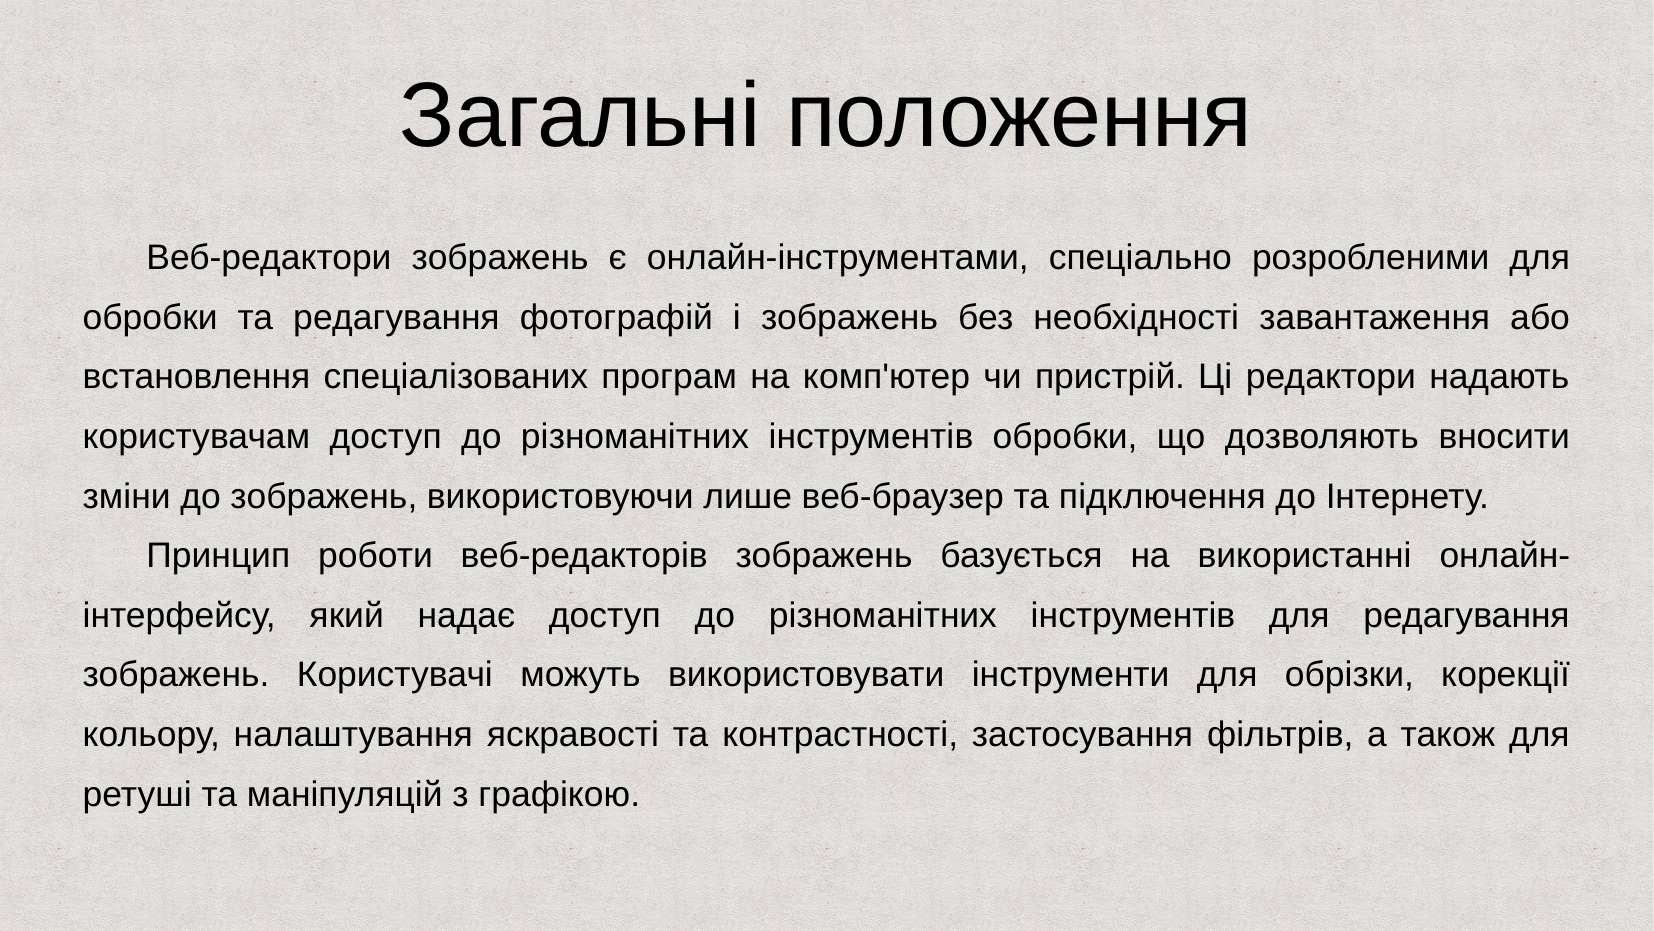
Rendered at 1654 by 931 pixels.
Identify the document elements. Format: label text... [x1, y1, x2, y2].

picture [0, 0, 1654, 931]
list Веб-редактори зображень є онлайн-інструментами, спеціально розробленими для обробки та редагування фотографій і зображень без необхідності завантаження або встановлення спеціалізованих програм на комп'ютер чи пристрій. Ці редактори надають користувачам доступ до різноманітних інструментів обробки, що дозволяють вносити зміни до зображень, використовуючи лише веб-браузер та підключення до Інтернету. Принцип роботи веб-редакторів зображень базується на використанні онлайн-інтерфейсу, який надає доступ до різноманітних інструментів для редагування зображень. Користувачі можуть використовувати інструменти для обрізки, корекції кольору, налаштування яскравості та контрастності, застосування фільтрів, а також для ретуші та маніпуляцій з графікою. [82, 217, 1571, 863]
title Загальні положення [82, 37, 1571, 193]
